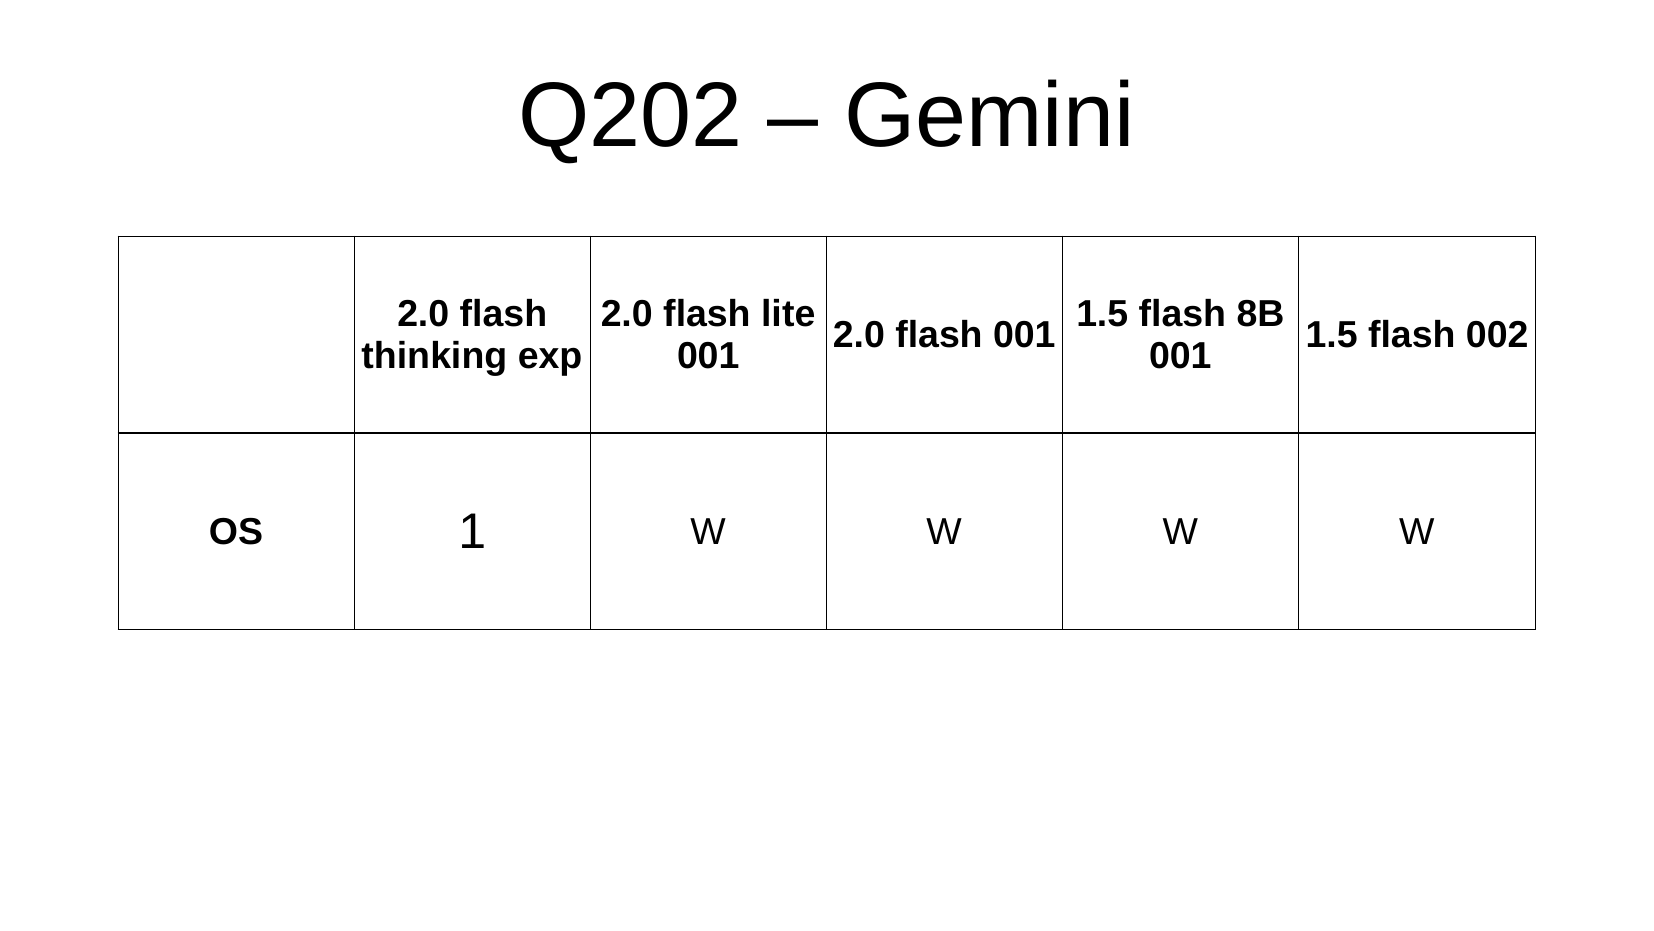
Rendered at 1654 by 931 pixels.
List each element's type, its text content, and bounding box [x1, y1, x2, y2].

table_cell W [827, 434, 1062, 629]
table_header 1.5 flash 002 [1299, 237, 1535, 432]
table_header [119, 237, 354, 432]
table_header 2.0 flash 001 [827, 237, 1062, 432]
title Q202 – Gemini [82, 37, 1571, 193]
table_header 2.0 flash thinking exp [355, 237, 590, 432]
table_header 1.5 flash 8B 001 [1063, 237, 1298, 432]
table_cell W [1299, 434, 1535, 629]
table_cell 1 [355, 434, 590, 629]
table_header 2.0 flash lite 001 [591, 237, 826, 432]
table_cell OS [119, 434, 354, 629]
table_cell W [591, 434, 826, 629]
table_cell W [1063, 434, 1298, 629]
